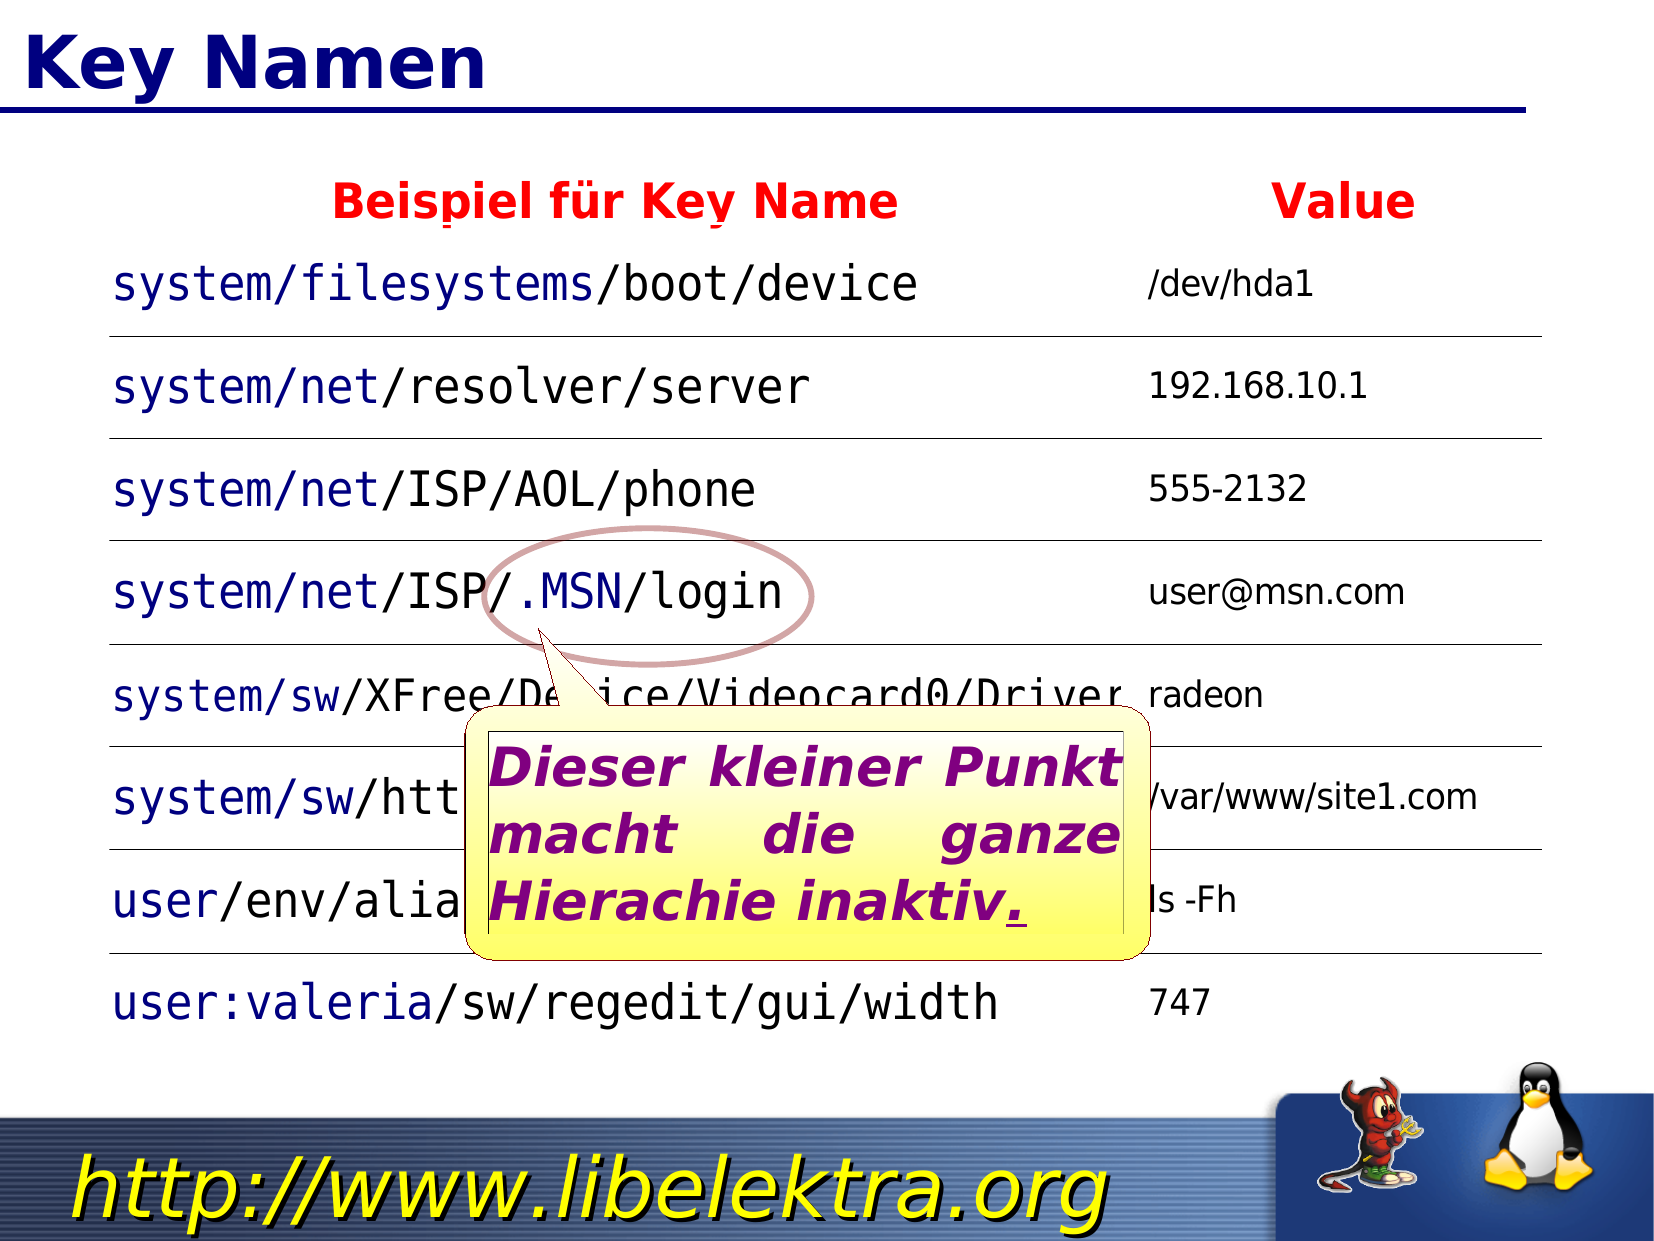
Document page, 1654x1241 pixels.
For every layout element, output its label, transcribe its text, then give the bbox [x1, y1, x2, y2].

picture [0, 1061, 1654, 1241]
text_box [464, 628, 1151, 961]
text_box Key Namen [22, 14, 1611, 111]
text_box Dieser kleiner Punkt macht die ganze Hierachie inaktiv. [488, 733, 1124, 932]
chart [109, 174, 1545, 1057]
